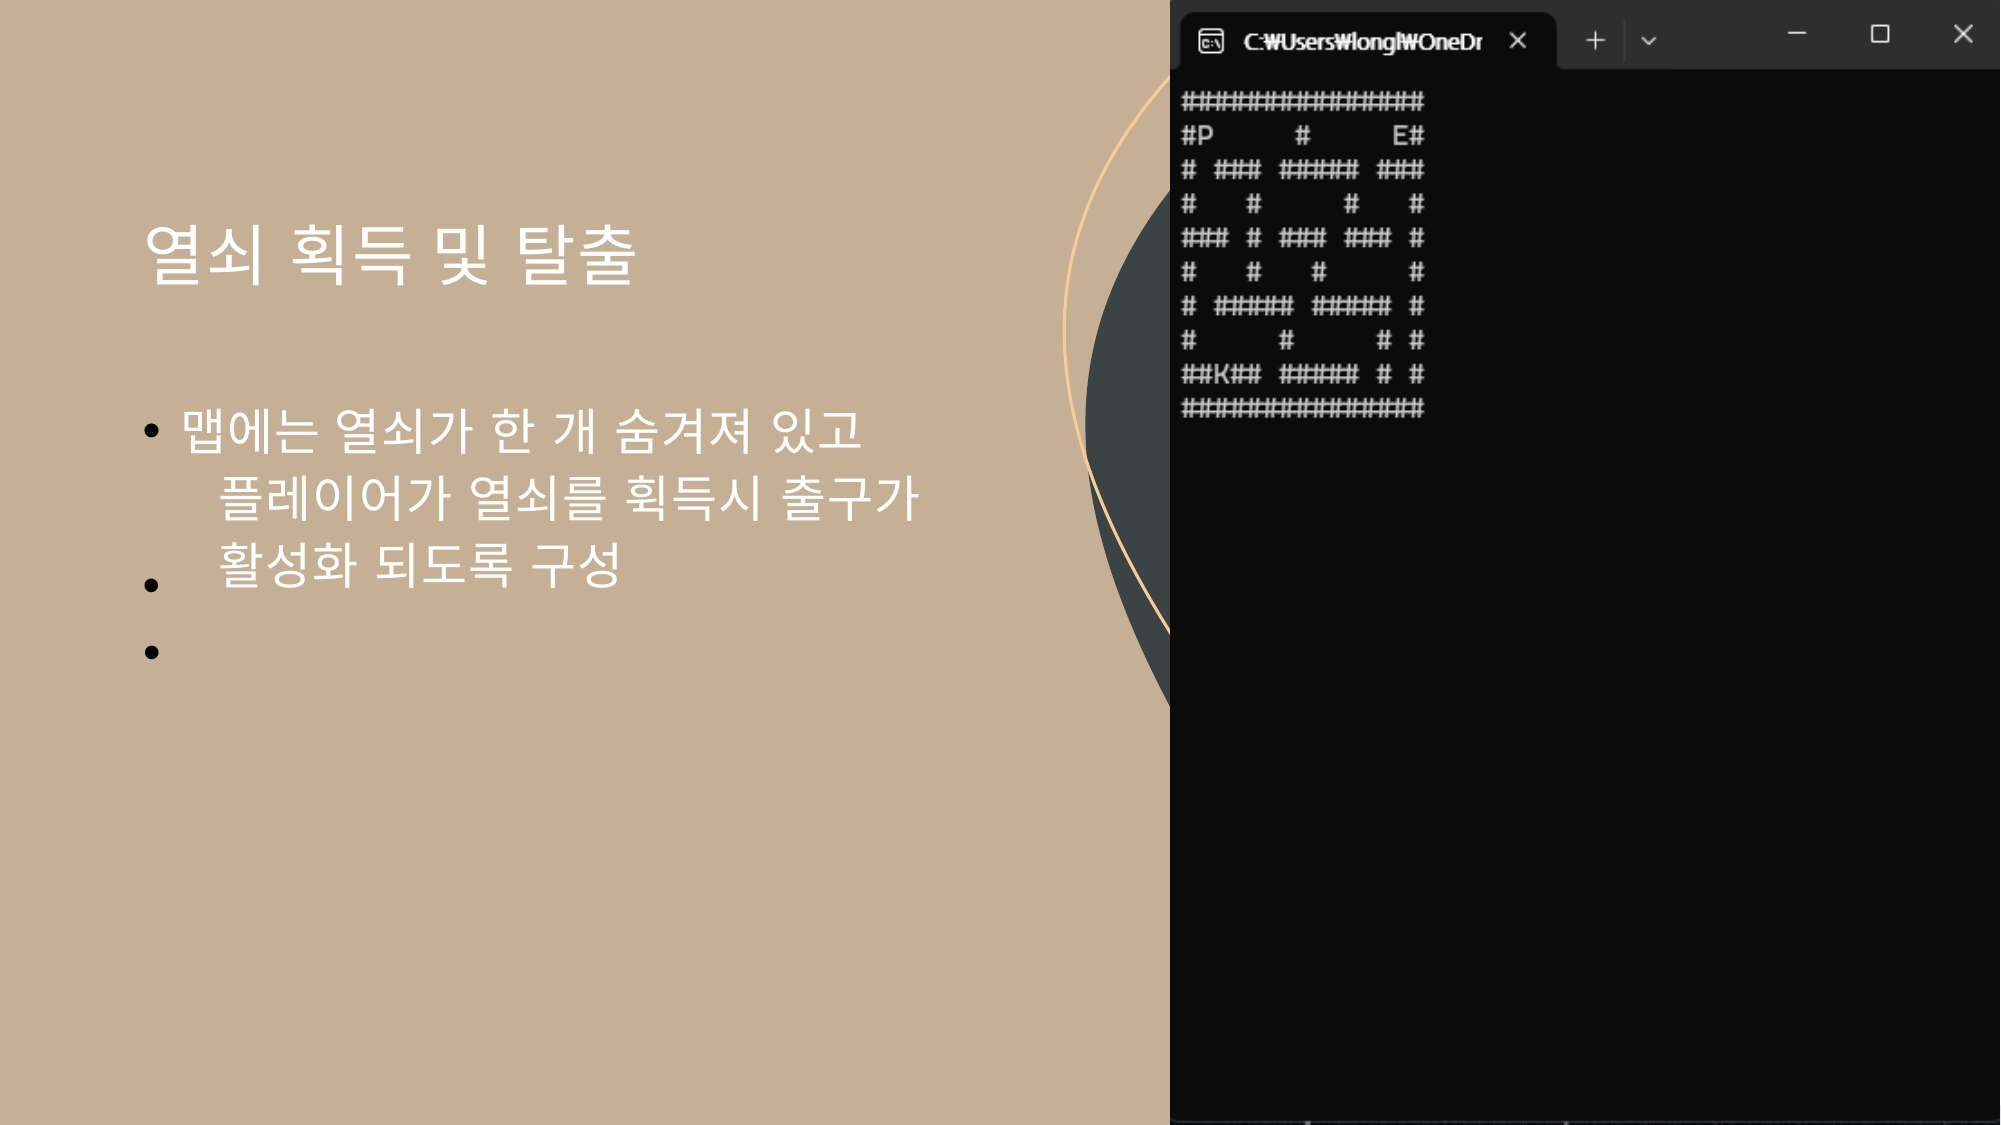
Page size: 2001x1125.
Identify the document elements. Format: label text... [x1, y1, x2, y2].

text_box 맵에는 열쇠가 한 개 숨겨져 있고 플레이어가 열쇠를 휙득시 출구가 활성화 되도록 구성 [125, 375, 1001, 1000]
picture [1170, 0, 2000, 1125]
title 열쇠 획득 및 탈출 [125, 125, 1001, 375]
text_box [1066, 81, 1170, 627]
text_box [0, 0, 1170, 1125]
